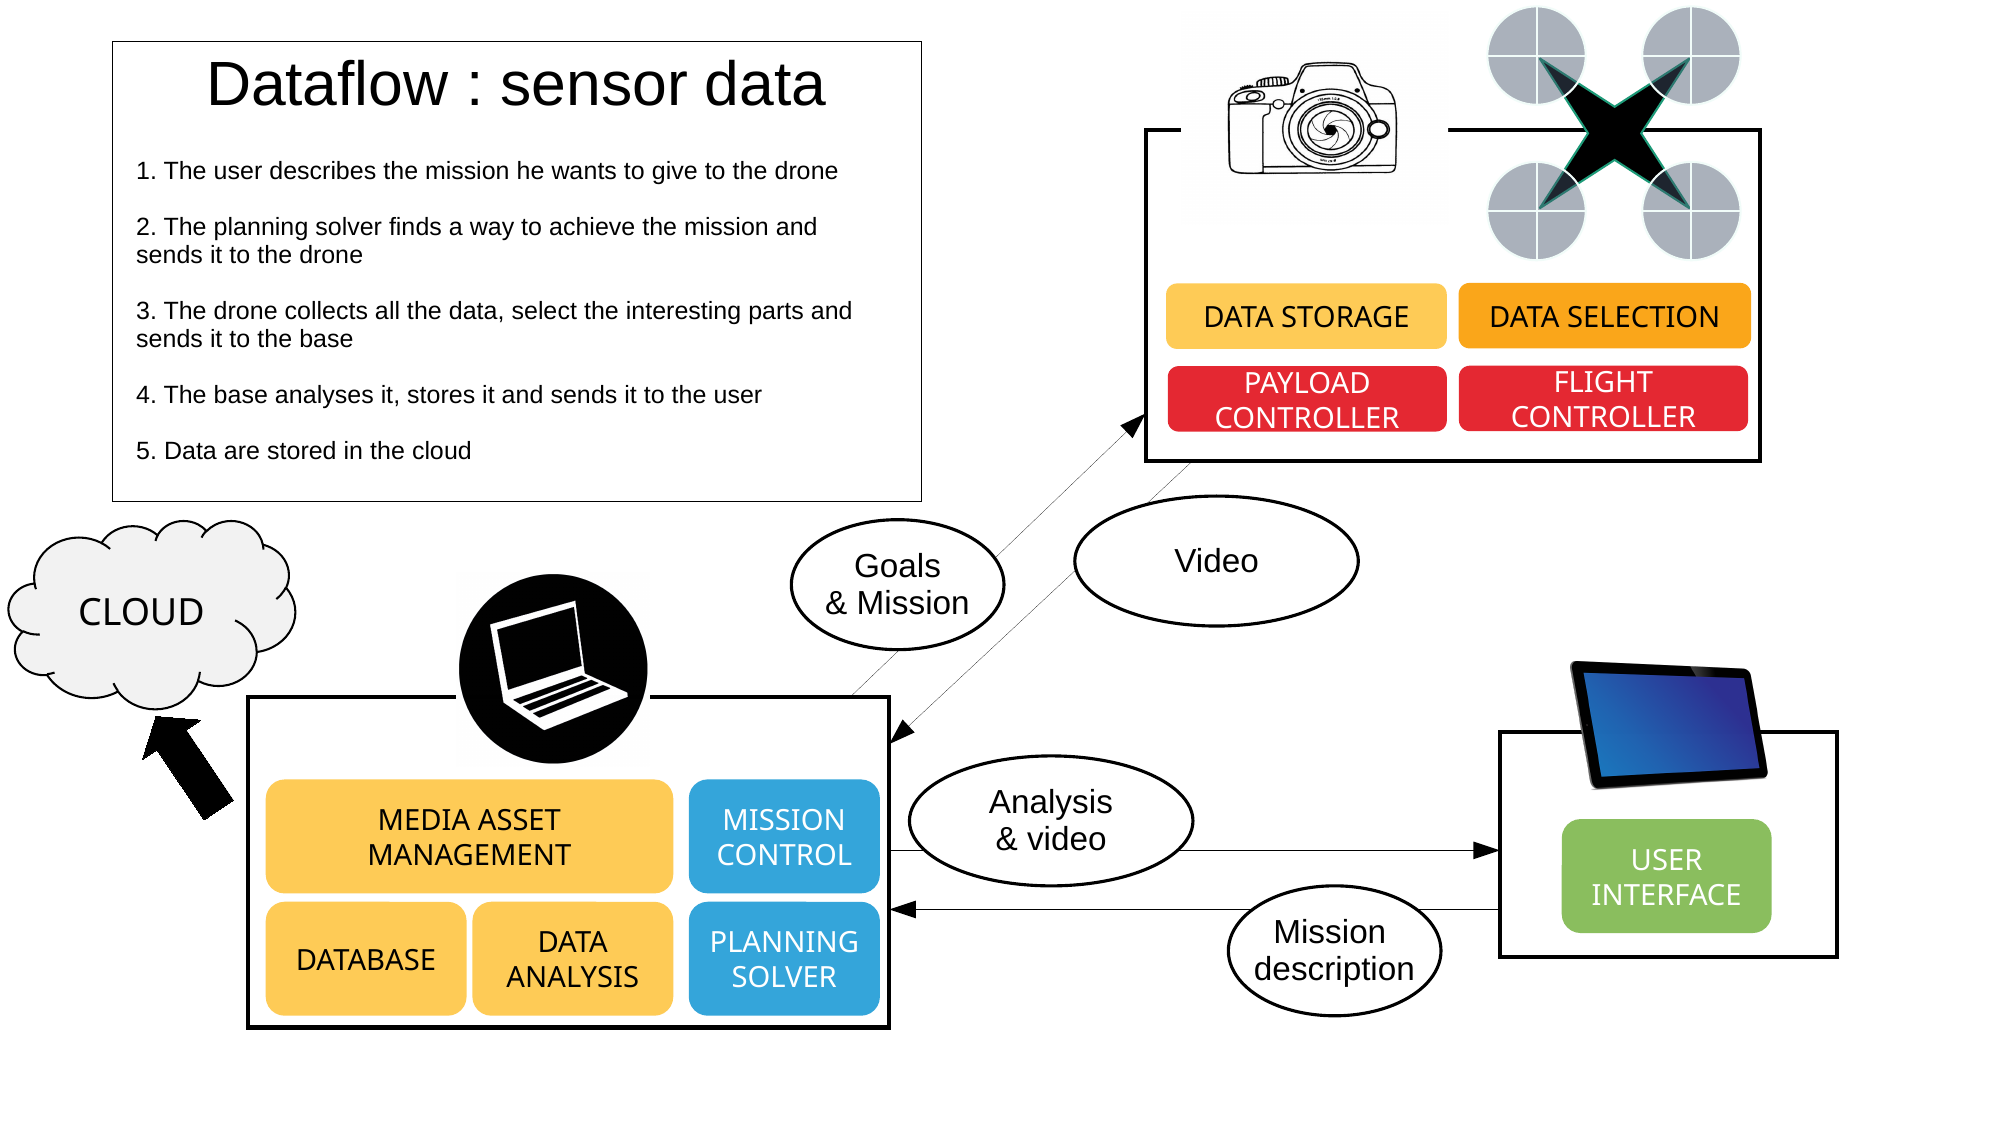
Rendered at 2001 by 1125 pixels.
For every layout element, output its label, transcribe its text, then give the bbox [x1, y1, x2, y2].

text_box Video [1074, 496, 1359, 627]
text_box Goals & Mission [791, 519, 1004, 650]
text_box MISSION CONTROL [688, 779, 880, 894]
text_box DATA STORAGE [1166, 283, 1447, 349]
text_box PLANNING SOLVER [688, 901, 880, 1016]
picture [1181, 11, 1449, 225]
text_box USER INTERFACE [1561, 819, 1772, 934]
text_box Analysis & video [909, 755, 1193, 886]
text_box CLOUD [8, 520, 296, 710]
text_box DATA SELECTION [1458, 282, 1752, 349]
text_box [1487, 6, 1741, 261]
text_box DATABASE [265, 901, 467, 1016]
text_box 1. The user describes the mission he wants to give to the drone 2. The planning solver finds a way to achieve the mission and sends it to the drone 3. The drone collects all the data, select the interesting parts and sends it to the base 4. The base analyses it, stores it and sends it to the user 5. Data are stored in the cloud [121, 149, 902, 473]
text_box [142, 716, 234, 820]
text_box Mission description [1228, 885, 1442, 1016]
picture [456, 572, 650, 767]
text_box PAYLOAD CONTROLLER [1167, 366, 1447, 432]
picture [1570, 661, 1776, 800]
text_box FLIGHT CONTROLLER [1458, 365, 1749, 432]
text_box DATA ANALYSIS [472, 901, 674, 1016]
text_box MEDIA ASSET MANAGEMENT [265, 779, 674, 894]
text_box Dataflow : sensor data [112, 41, 922, 502]
